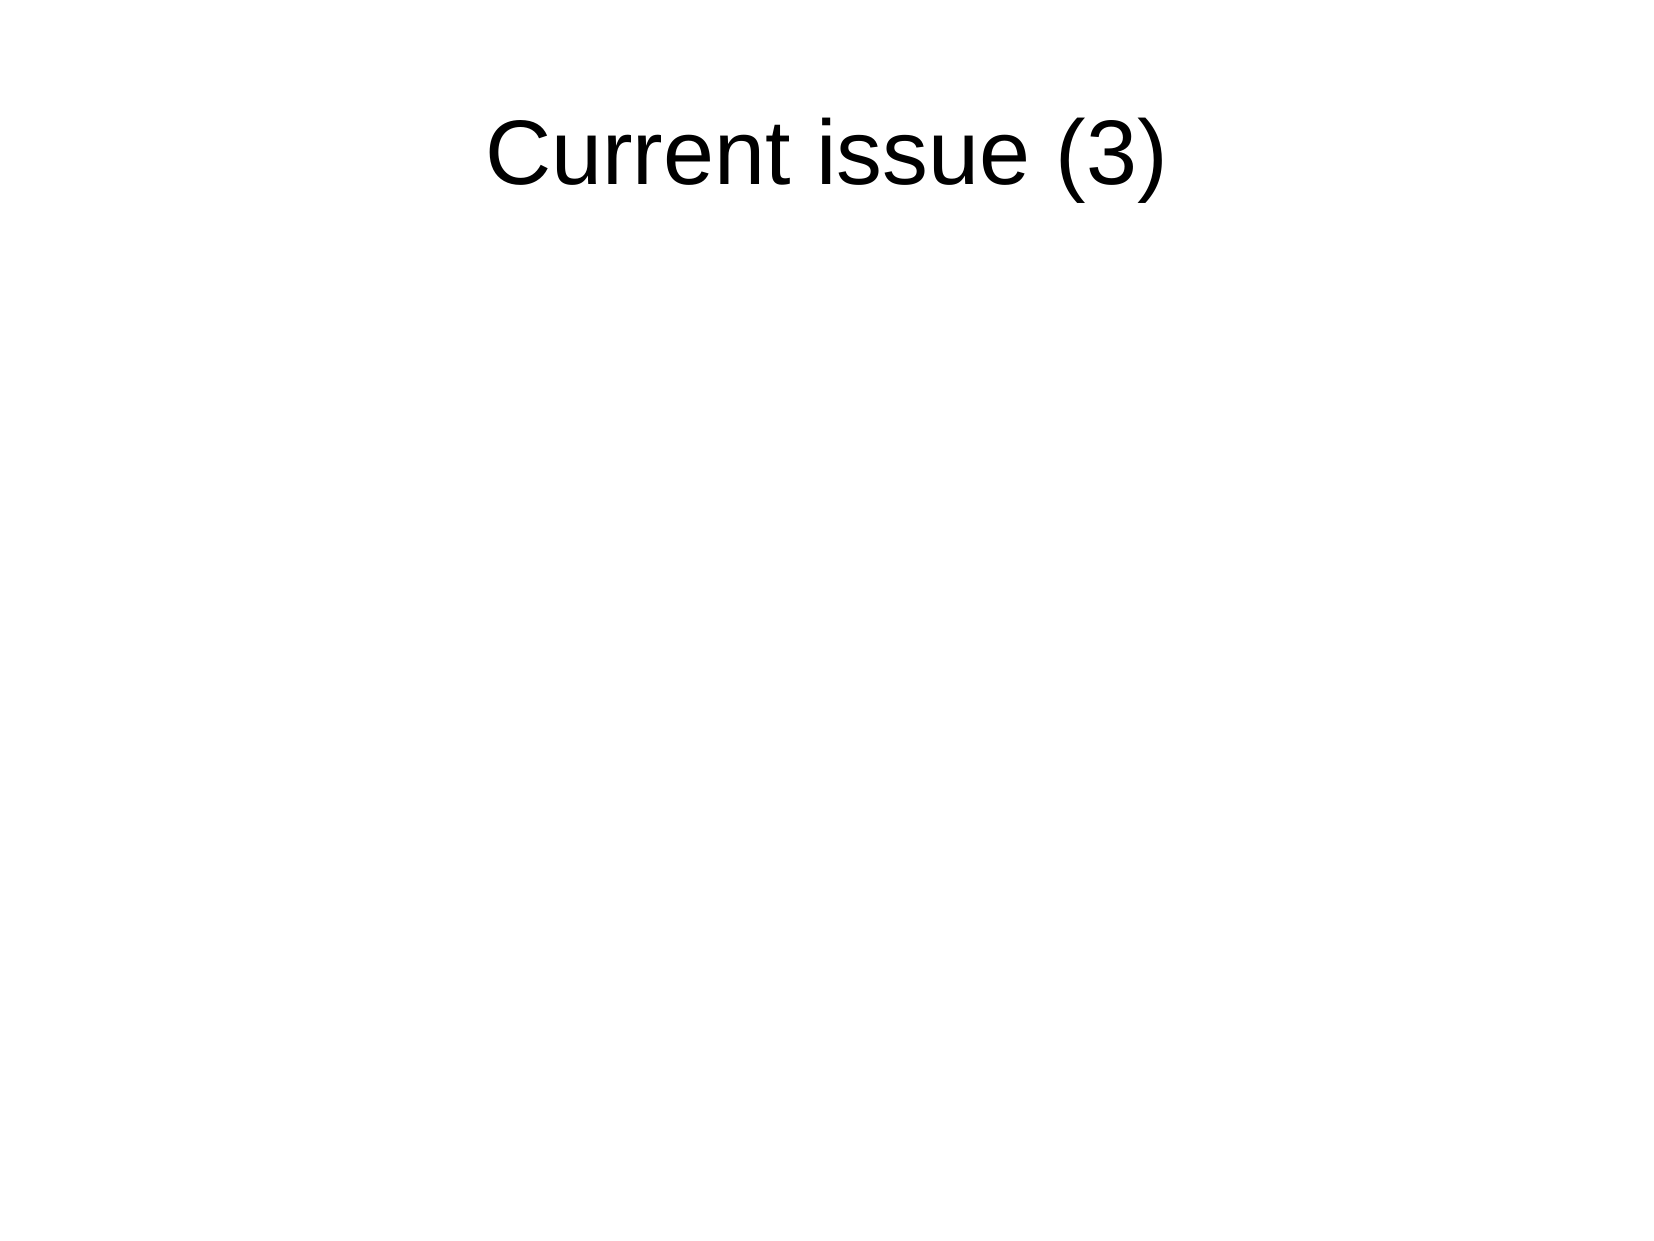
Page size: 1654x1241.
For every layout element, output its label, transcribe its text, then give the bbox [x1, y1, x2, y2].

title Current issue (3) [82, 49, 1571, 257]
